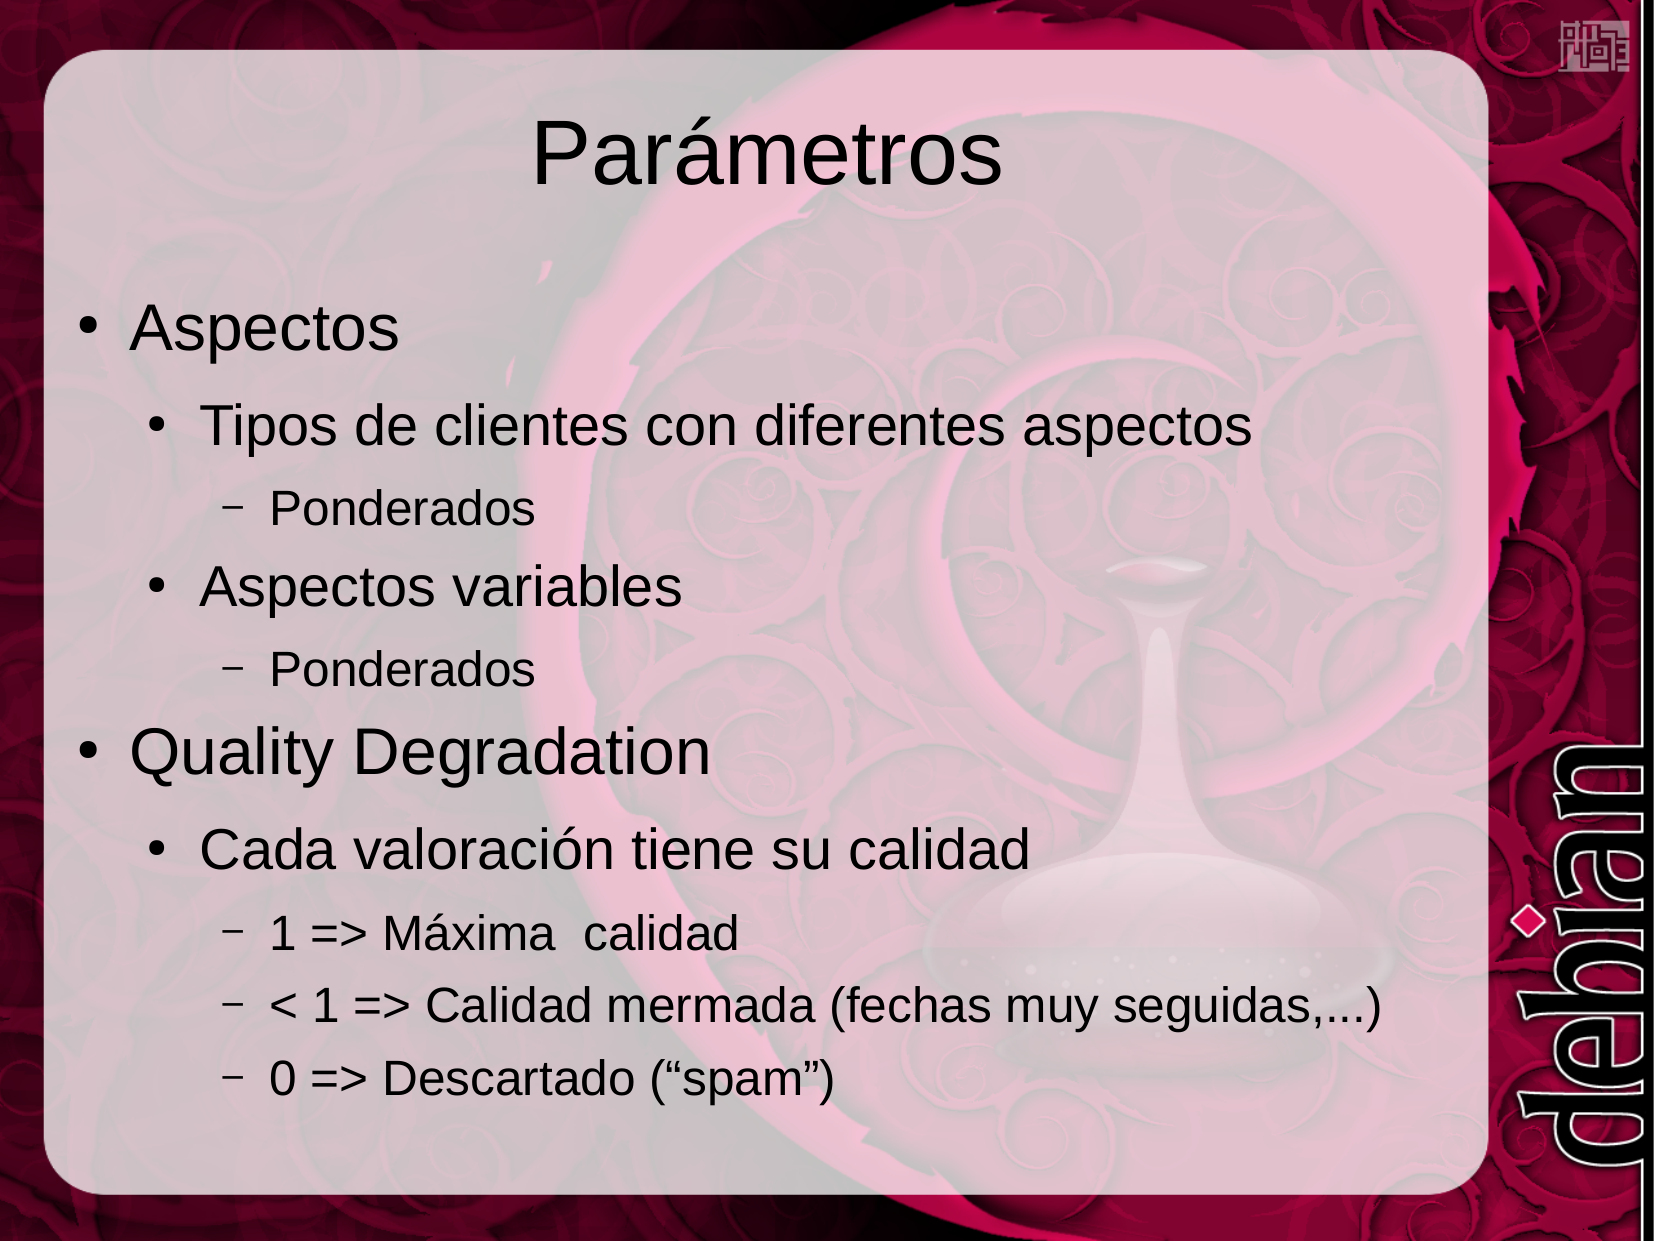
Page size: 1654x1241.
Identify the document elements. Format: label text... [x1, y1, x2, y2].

title Parámetros [59, 49, 1477, 257]
picture [0, 0, 1654, 1241]
list Aspectos Tipos de clientes con diferentes aspectos Ponderados Aspectos variables Ponderados Quality Degradation Cada valoración tiene su calidad 1 => Máxima calidad < 1 => Calidad mermada (fechas muy seguidas,...) 0 => Descartado (“spam”) [59, 290, 1477, 1109]
